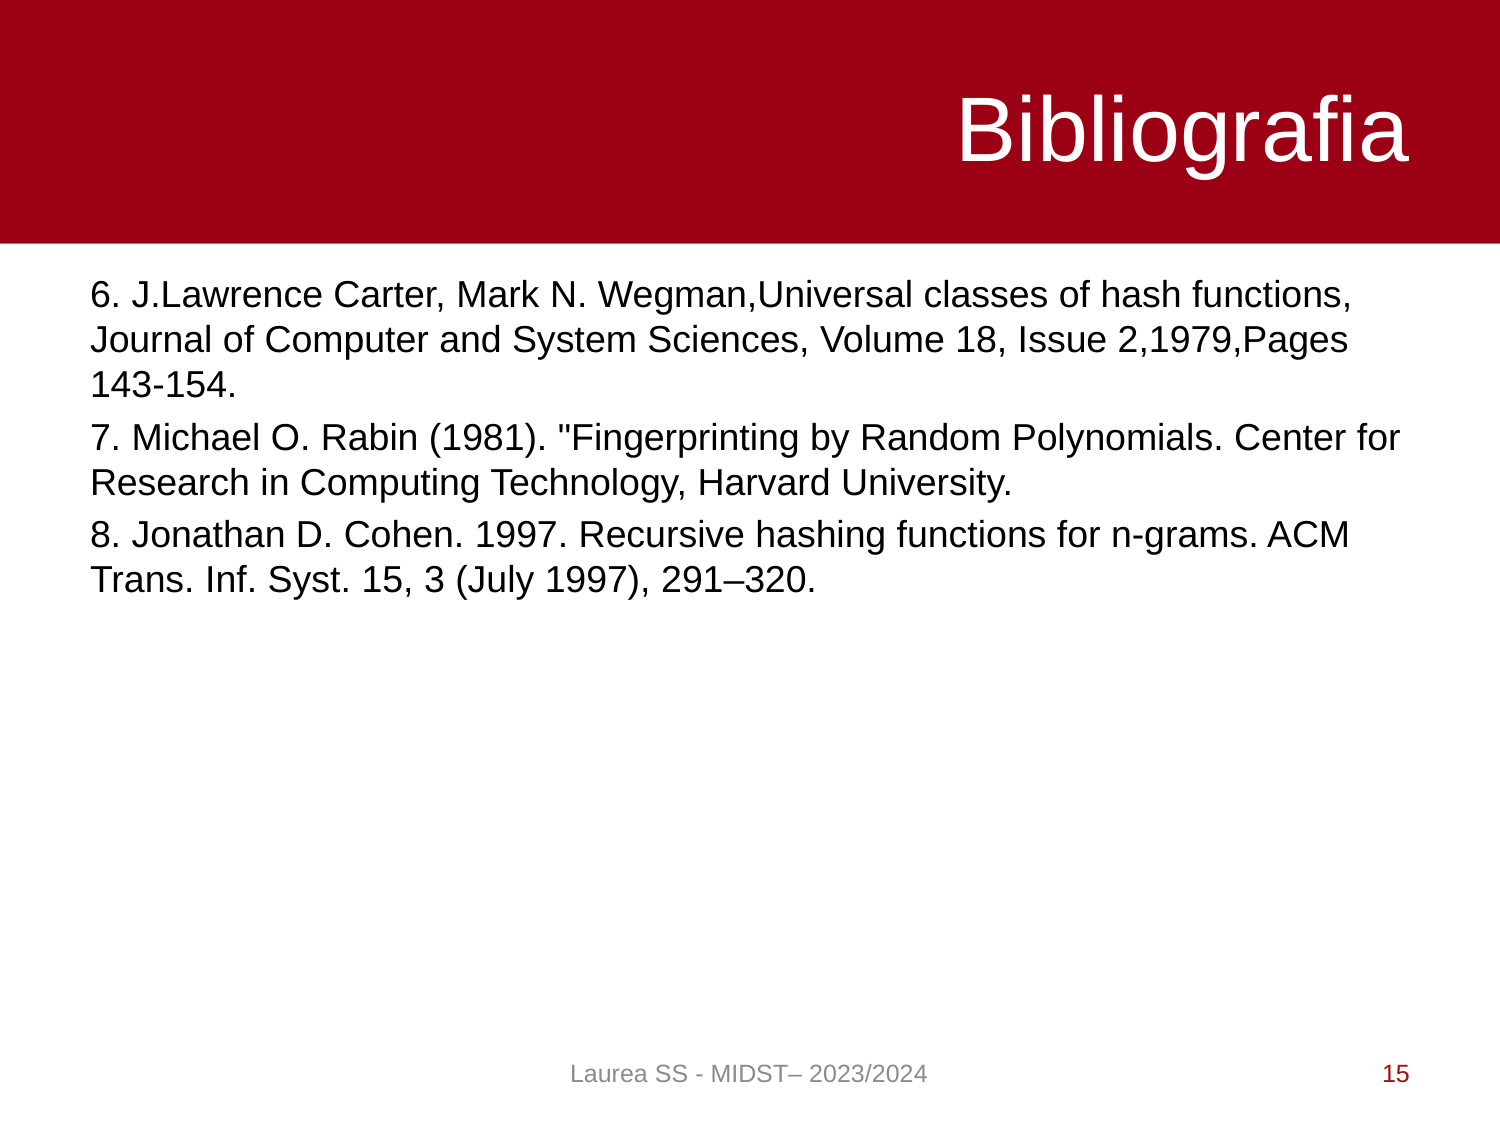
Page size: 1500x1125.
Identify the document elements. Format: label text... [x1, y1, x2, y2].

list 6. J.Lawrence Carter, Mark N. Wegman,Universal classes of hash functions, Journal of Computer and System Sciences, Volume 18, Issue 2,1979,Pages 143-154. 7. Michael O. Rabin (1981). "Fingerprinting by Random Polynomials. Center for Research in Computing Technology, Harvard University. 8. Jonathan D. Cohen. 1997. Recursive hashing functions for n-grams. ACM Trans. Inf. Syst. 15, 3 (July 1997), 291–320. [75, 262, 1425, 1005]
title Bibliografia [345, 16, 1425, 233]
